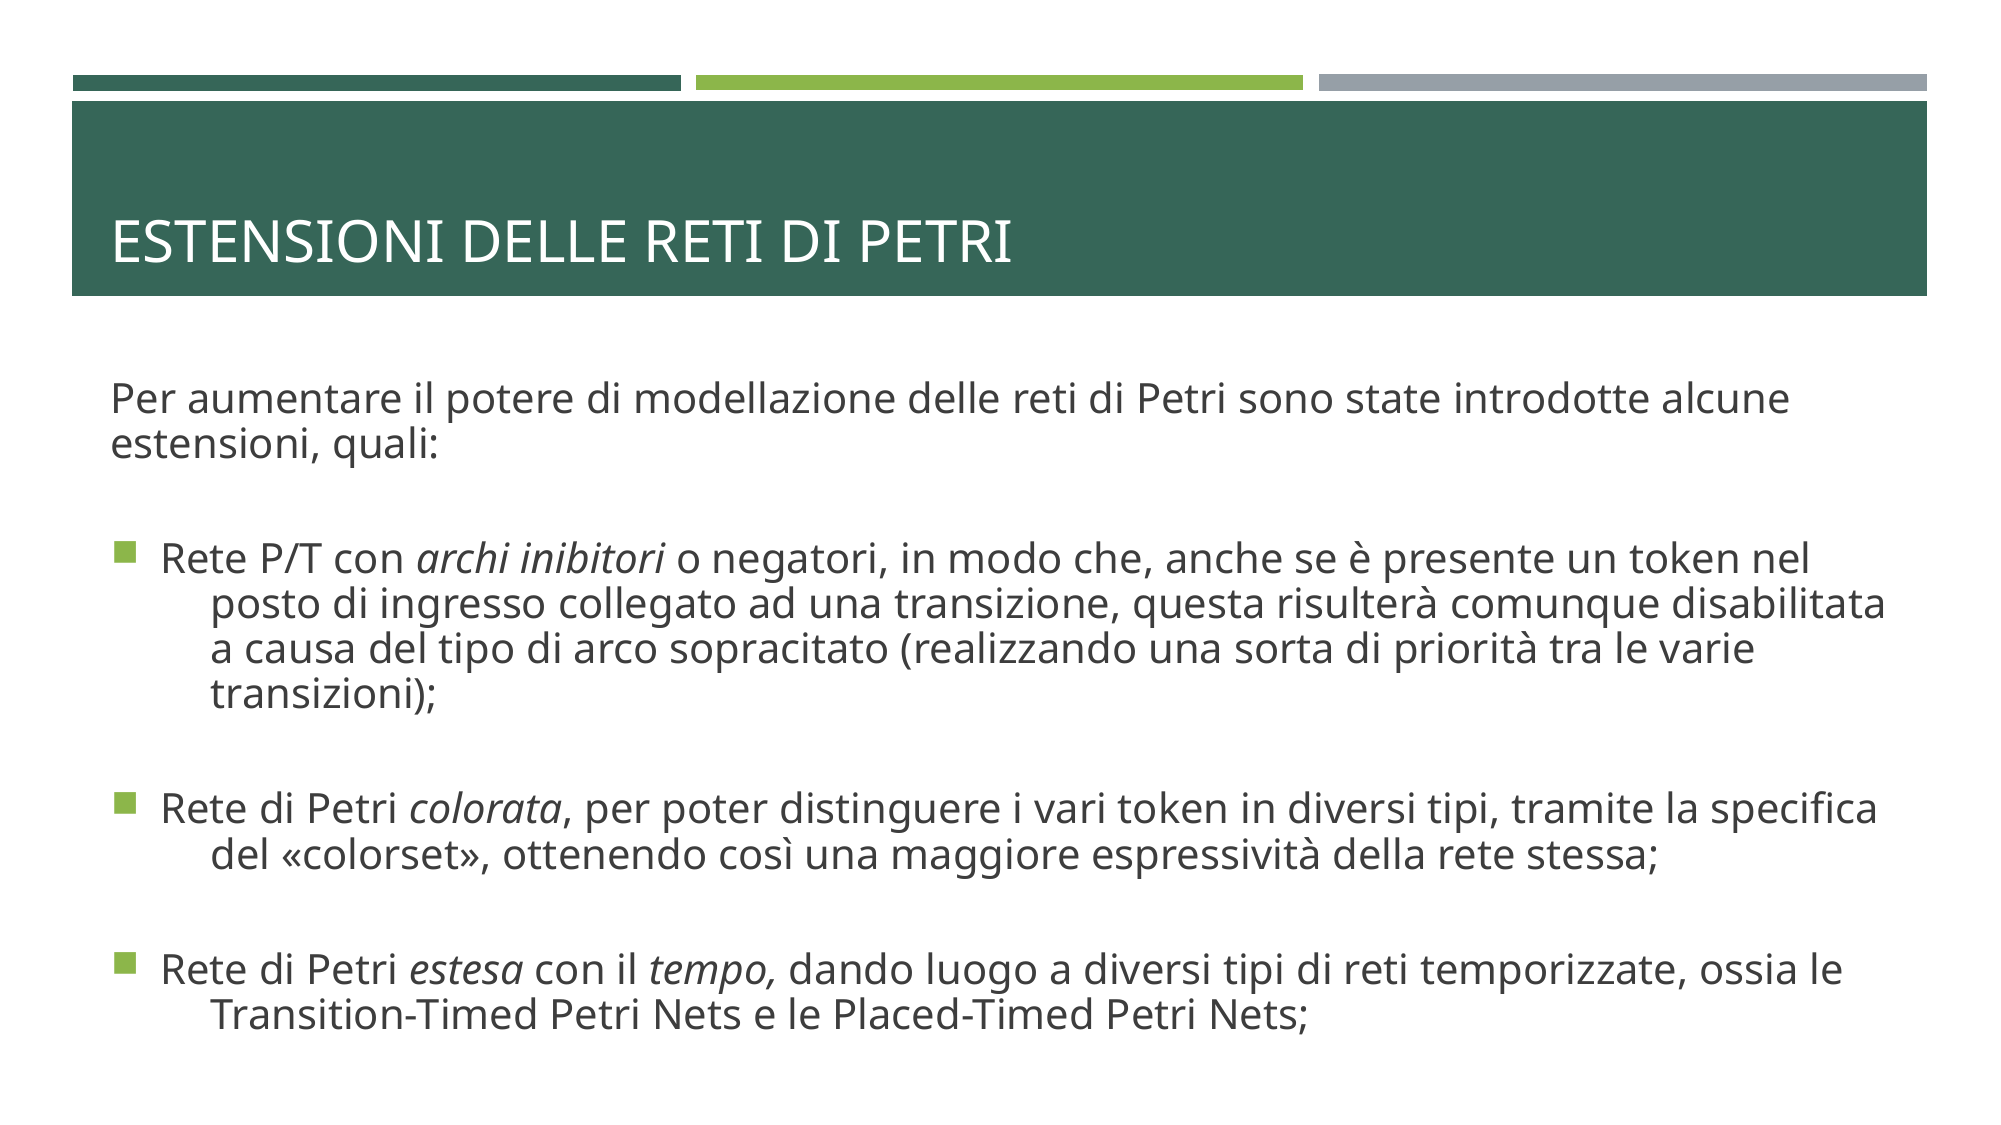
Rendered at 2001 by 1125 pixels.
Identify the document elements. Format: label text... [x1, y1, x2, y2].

title Estensioni delle reti di petri [95, 115, 1905, 282]
list Per aumentare il potere di modellazione delle reti di Petri sono state introdotte alcune estensioni, quali: Rete P/T con archi inibitori o negatori, in modo che, anche se è presente un token nel posto di ingresso collegato ad una transizione, questa risulterà comunque disabilitata a causa del tipo di arco sopracitato (realizzando una sorta di priorità tra le varie transizioni); Rete di Petri colorata, per poter distinguere i vari token in diversi tipi, tramite la specifica del «colorset», ottenendo così una maggiore espressività della rete stessa; Rete di Petri estesa con il tempo, dando luogo a diversi tipi di reti temporizzate, ossia le Transition-Timed Petri Nets e le Placed-Timed Petri Nets; [95, 347, 1905, 1069]
